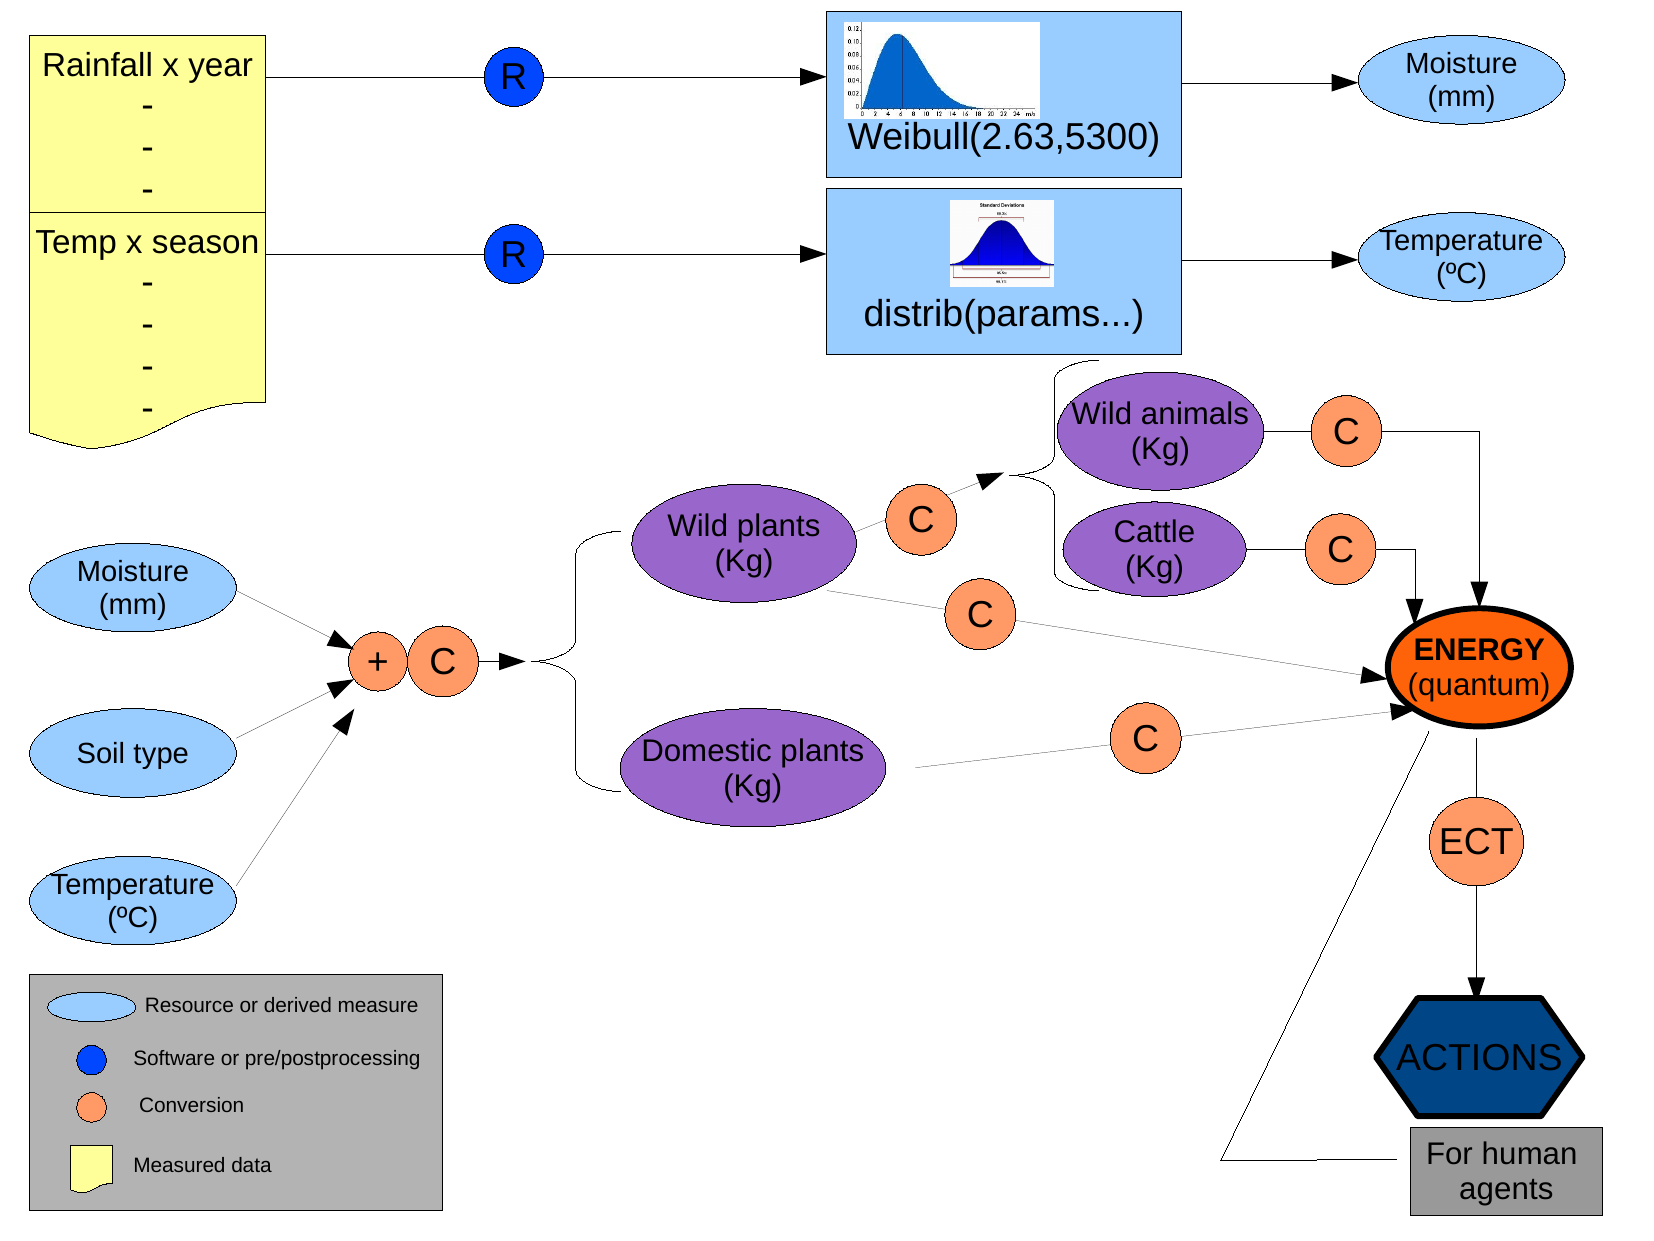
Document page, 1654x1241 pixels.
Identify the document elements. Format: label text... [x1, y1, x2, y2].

text_box R [484, 224, 544, 284]
picture [950, 200, 1054, 287]
text_box ECT [1429, 797, 1524, 886]
text_box Cattle (Kg) [1062, 501, 1247, 597]
text_box Weibull(2.63,5300) [826, 11, 1182, 178]
text_box Wild plants (Kg) [631, 484, 857, 603]
text_box + [348, 631, 407, 692]
text_box Software or pre/postprocessing [118, 1039, 436, 1078]
text_box C [1110, 702, 1182, 774]
text_box Rainfall x year - - - - [29, 35, 266, 212]
text_box C [407, 625, 479, 697]
text_box ACTIONS [1375, 998, 1583, 1117]
text_box C [1305, 513, 1377, 585]
text_box Temp x season - - - - [29, 212, 266, 449]
text_box Domestic plants (Kg) [620, 708, 886, 827]
text_box Temperature (ºC) [1358, 212, 1566, 302]
picture [844, 22, 1040, 119]
text_box Moisture (mm) [1358, 35, 1566, 125]
text_box R [484, 47, 544, 107]
text_box distrib(params...) [826, 188, 1182, 355]
text_box Resource or derived measure [130, 986, 434, 1025]
text_box Measured data [118, 1145, 287, 1184]
text_box Wild animals (Kg) [1057, 372, 1264, 491]
text_box C [944, 578, 1016, 650]
text_box Temperature (ºC) [29, 856, 237, 945]
text_box C [885, 484, 957, 556]
text_box [29, 974, 443, 1211]
text_box Conversion [124, 1086, 259, 1125]
text_box C [1311, 395, 1382, 467]
text_box Soil type [29, 708, 237, 798]
text_box For human agents [1410, 1127, 1602, 1216]
text_box ENERGY (quantum) [1387, 608, 1571, 727]
text_box Moisture (mm) [29, 543, 237, 632]
